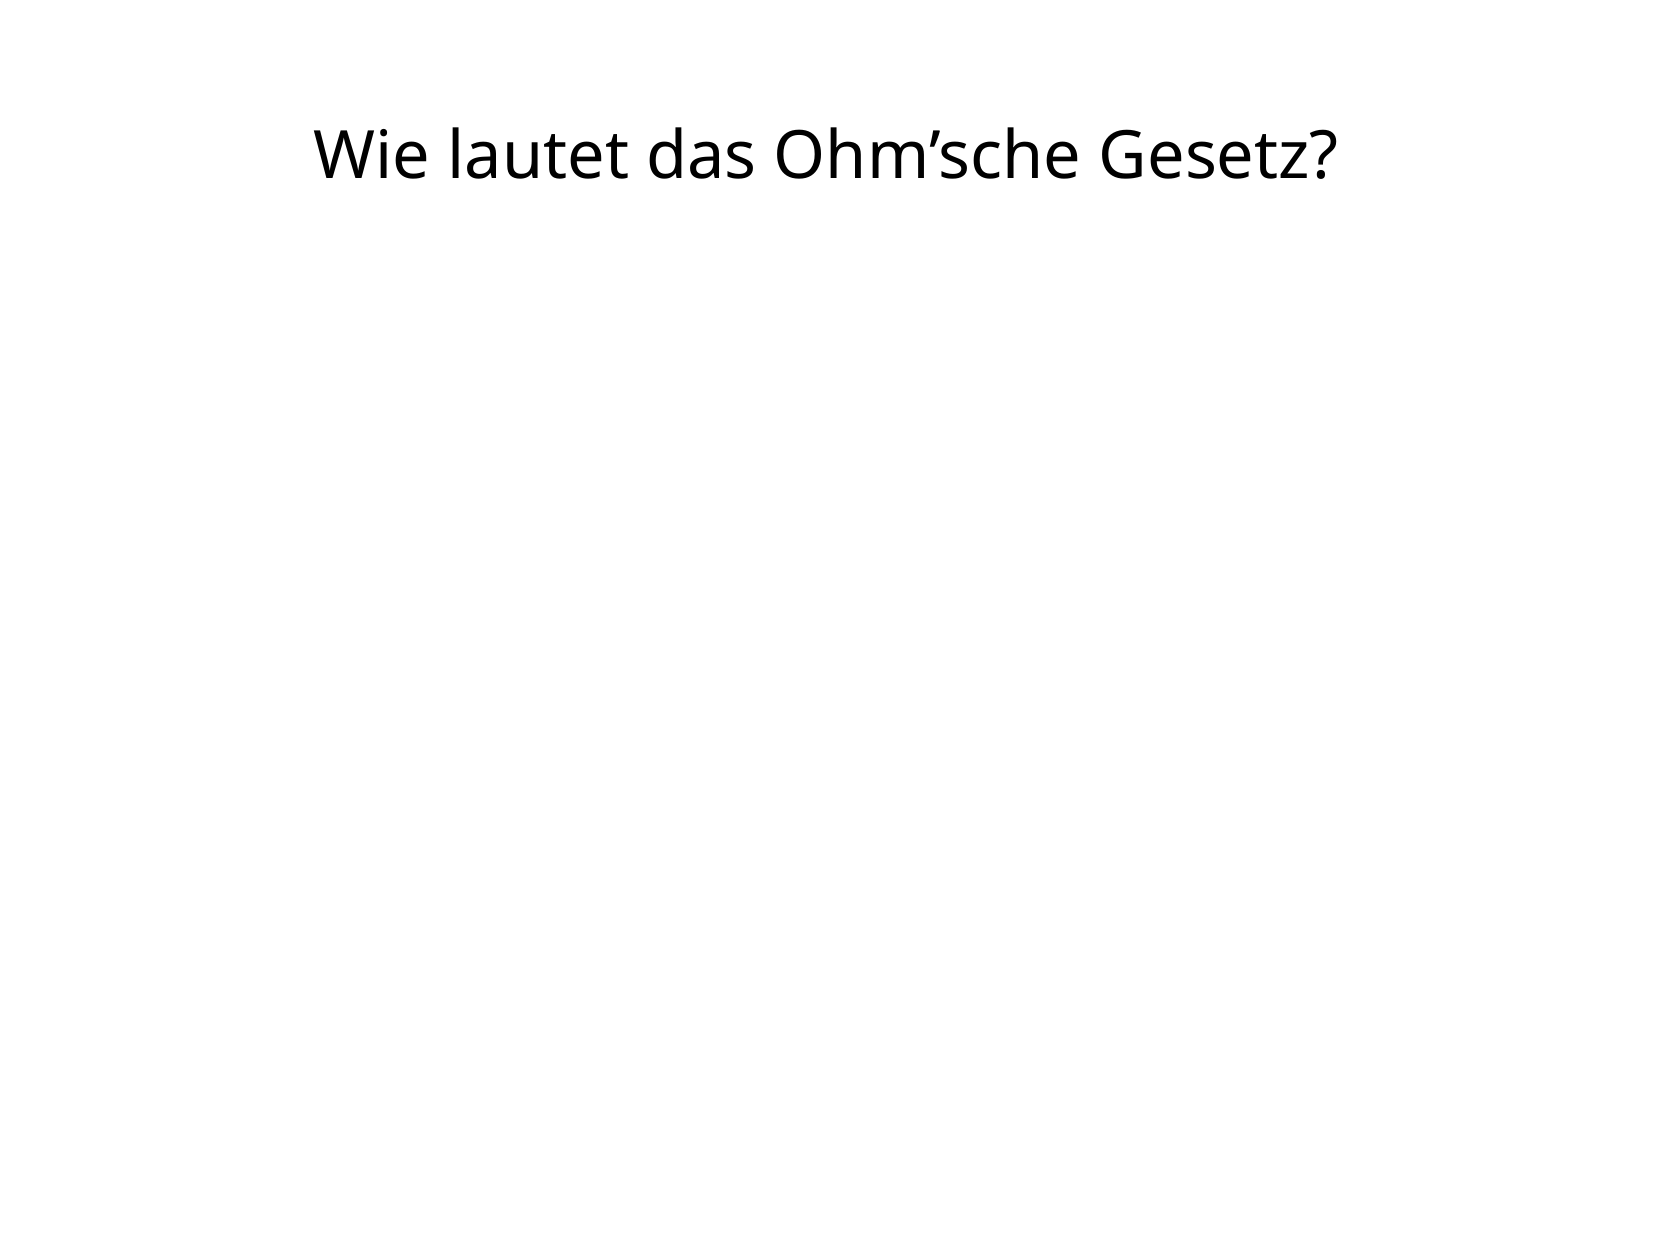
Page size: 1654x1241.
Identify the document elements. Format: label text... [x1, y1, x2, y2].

title Wie lautet das Ohm’sche Gesetz? [82, 49, 1571, 257]
